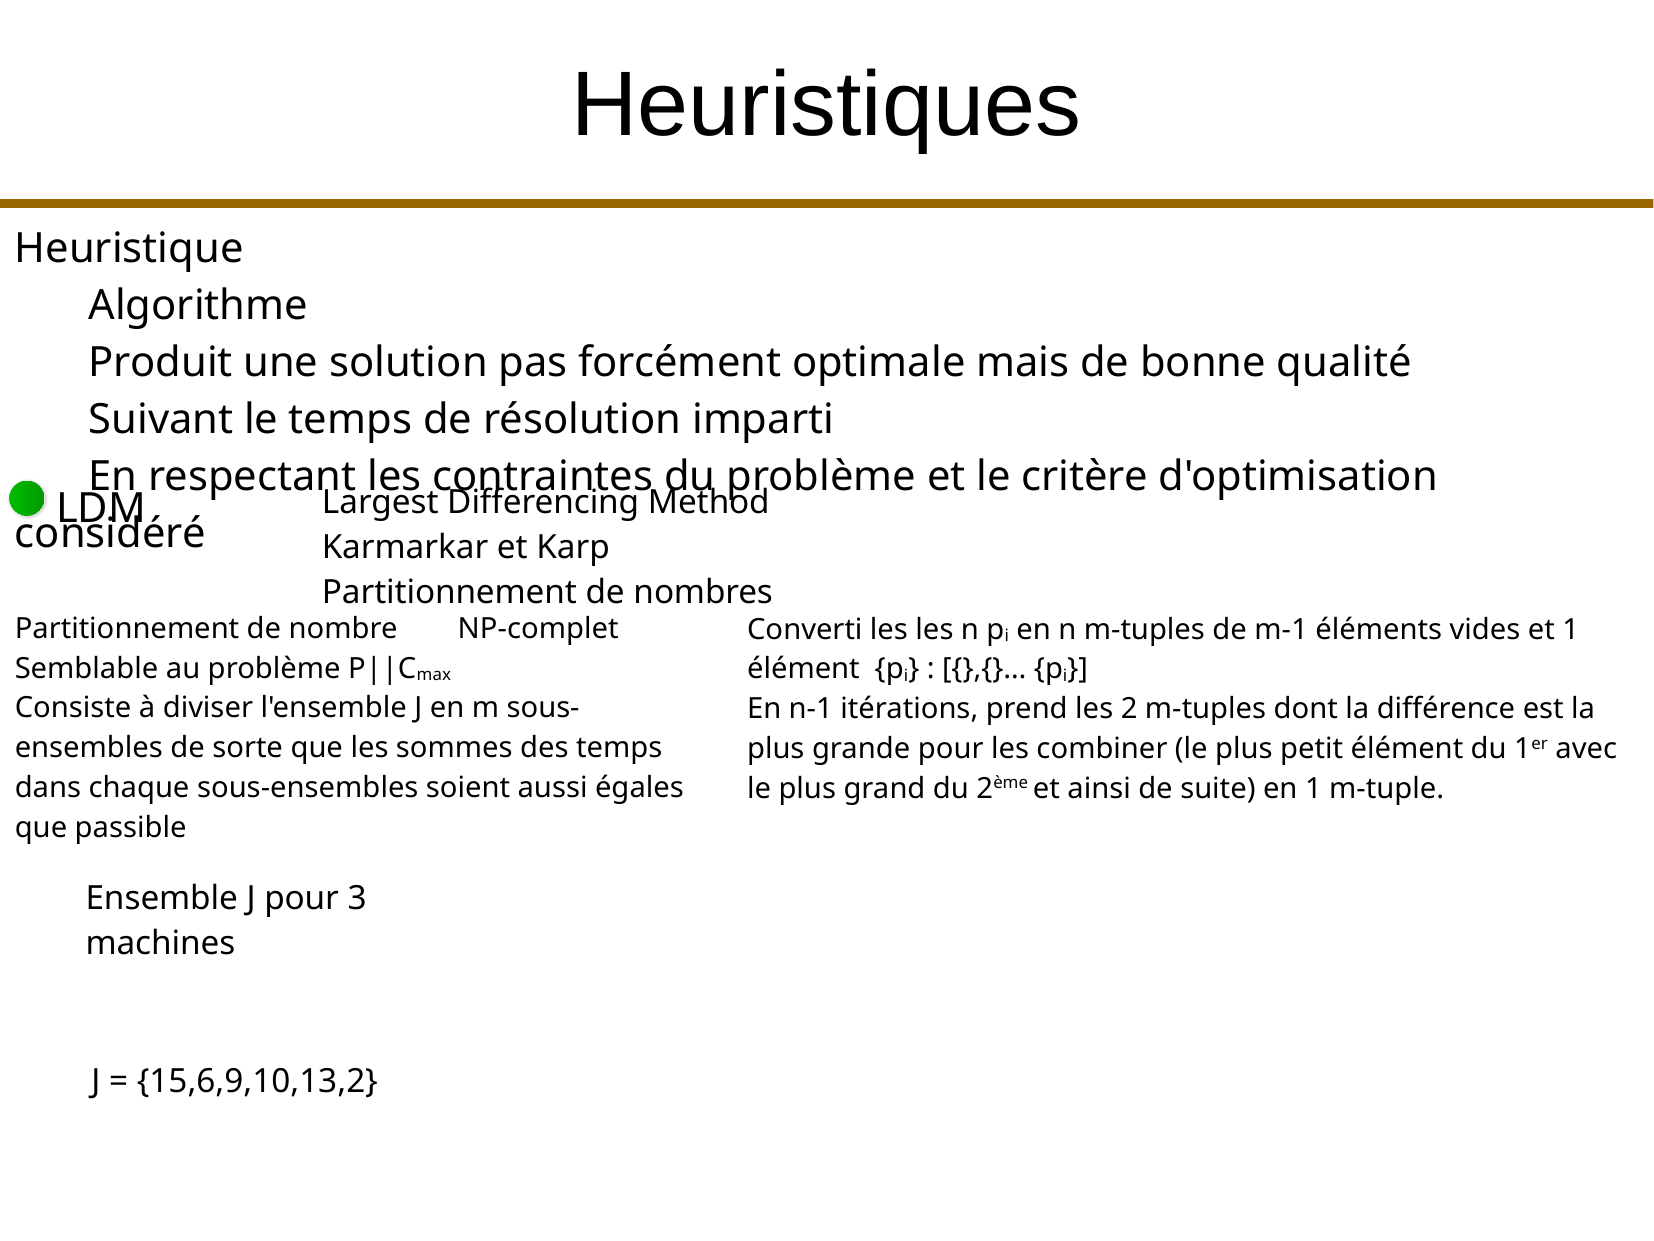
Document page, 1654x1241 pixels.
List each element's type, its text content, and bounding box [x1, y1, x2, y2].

picture [6, 478, 50, 520]
text_box Partitionnement de nombre NP-complet Semblable au problème P||Cmax Consiste à diviser l'ensemble J en m sous-ensembles de sorte que les sommes des temps dans chaque sous-ensembles soient aussi égales que passible [0, 599, 733, 793]
text_box LDM [41, 470, 237, 534]
text_box J = {15,6,9,10,13,2} [76, 1049, 538, 1103]
text_box Ensemble J pour 3 machines [70, 866, 532, 920]
text_box Heuristique Algorithme Produit une solution pas forcément optimale mais de bonne qualité Suivant le temps de résolution imparti En respectant les contraintes du problème et le critère d'optimisation considéré [0, 210, 1654, 465]
title Heuristiques [82, 34, 1571, 174]
text_box Largest Differencing Method Karmarkar et Karp Partitionnement de nombres [307, 470, 810, 600]
text_box Converti les les n pi en n m-tuples de m-1 éléments vides et 1 élément {pi} : [{},{}… {pi}] En n-1 itérations, prend les 2 m-tuples dont la différence est la plus grande pour les combiner (le plus petit élément du 1er avec le plus grand du 2ème et ainsi de suite) en 1 m-tuple. [732, 600, 1654, 805]
